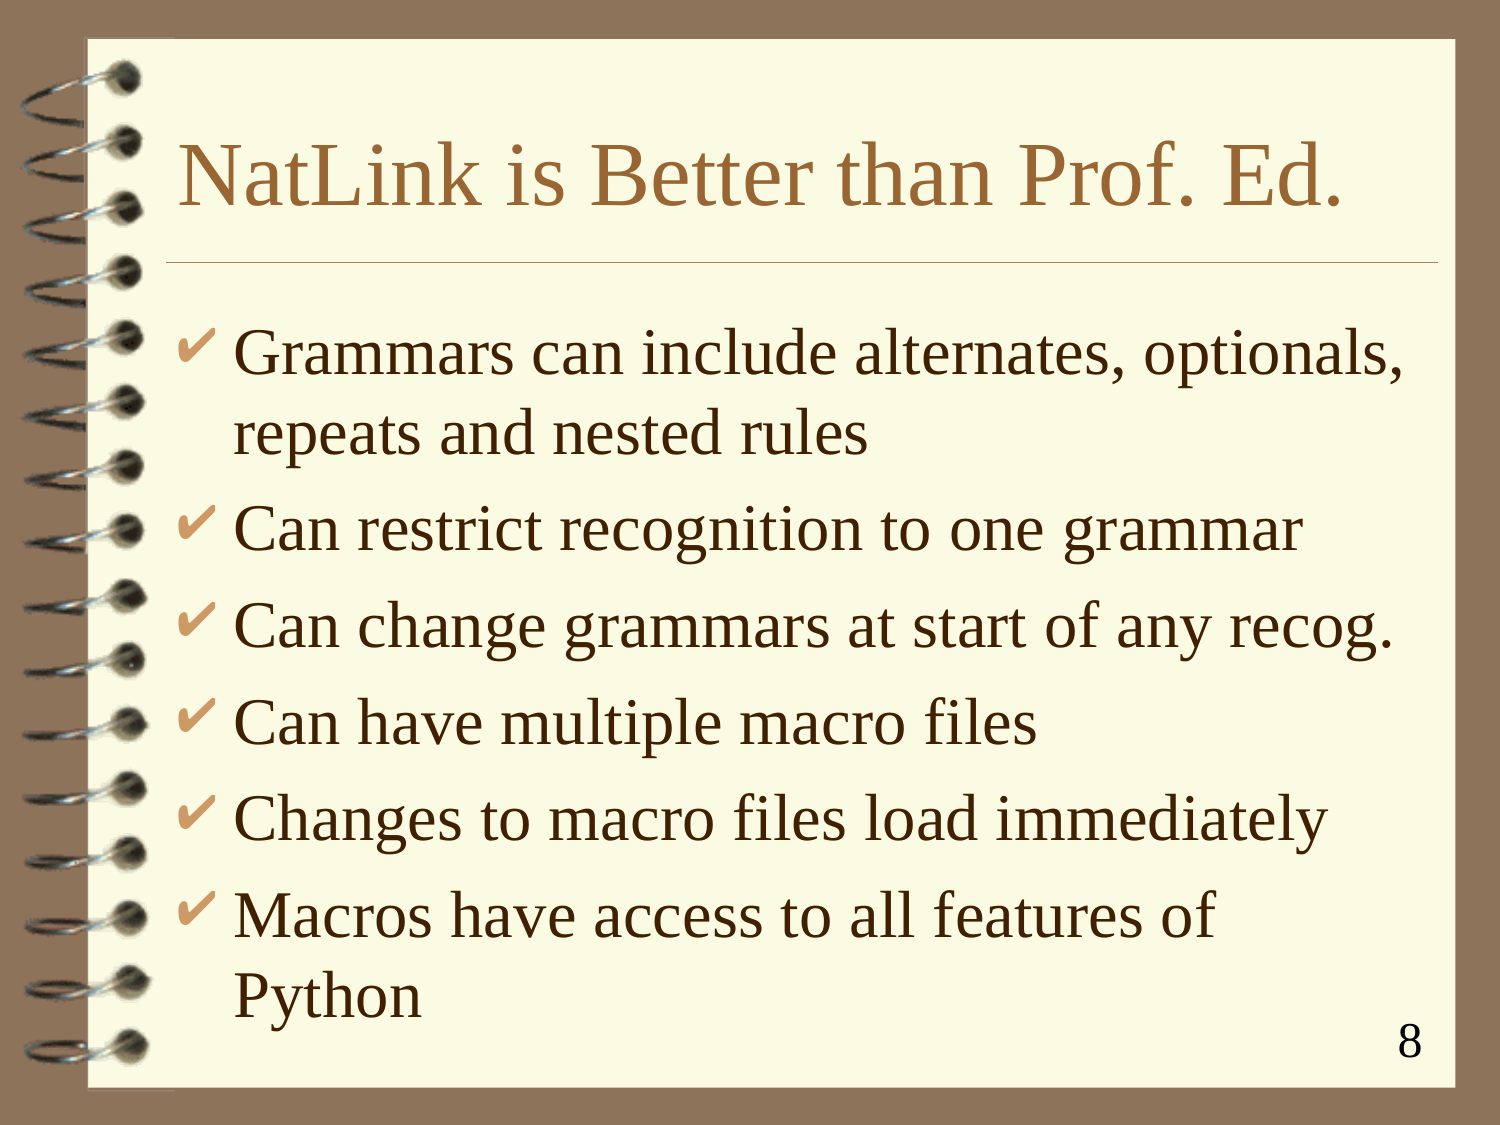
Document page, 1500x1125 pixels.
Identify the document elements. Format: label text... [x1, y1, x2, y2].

title NatLink is Better than Prof. Ed. [162, 74, 1438, 263]
picture [0, 0, 175, 1125]
list Grammars can include alternates, optionals, repeats and nested rules Can restrict recognition to one grammar Can change grammars at start of any recog. Can have multiple macro files Changes to macro files load immediately Macros have access to all features of Python [162, 299, 1438, 976]
